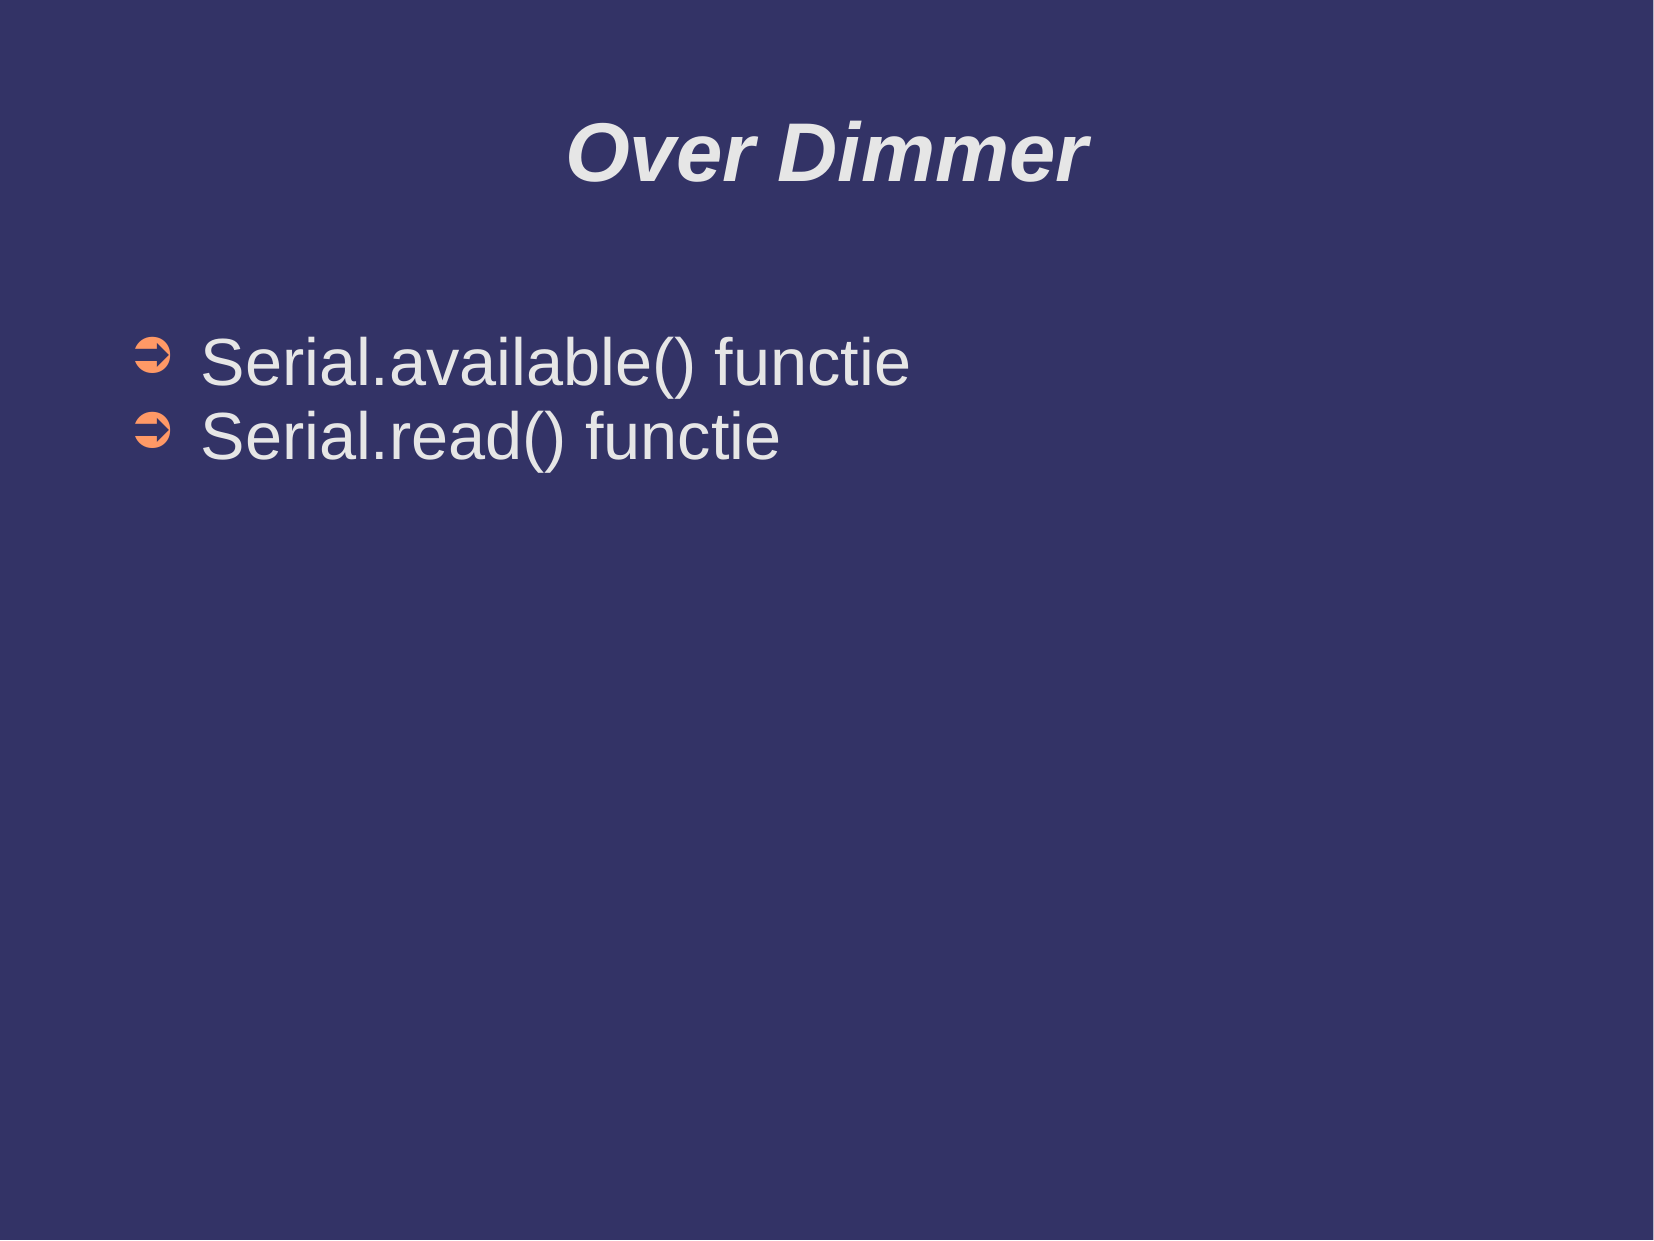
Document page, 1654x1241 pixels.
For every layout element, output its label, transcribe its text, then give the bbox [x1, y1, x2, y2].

title Over Dimmer [82, 49, 1571, 257]
list Serial.available() functie Serial.read() functie [118, 324, 1571, 1004]
